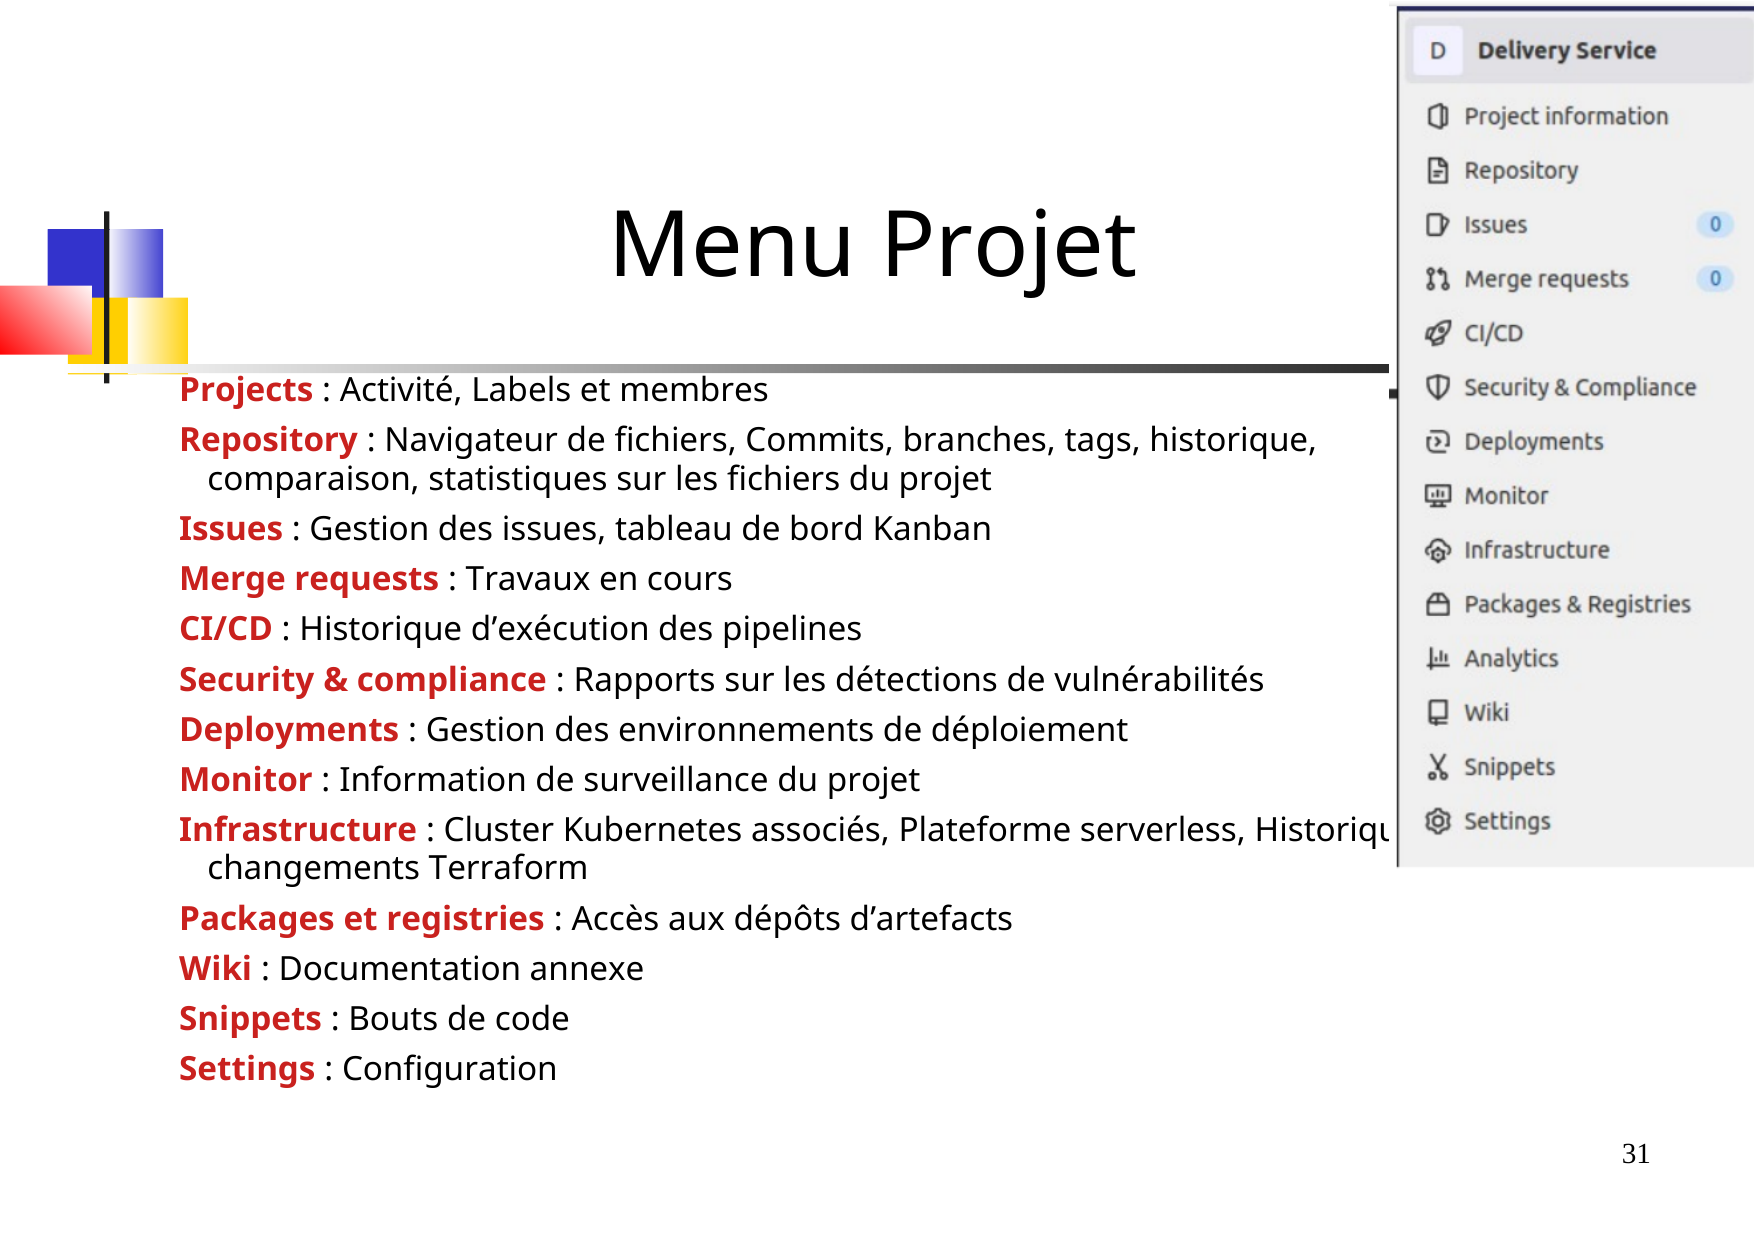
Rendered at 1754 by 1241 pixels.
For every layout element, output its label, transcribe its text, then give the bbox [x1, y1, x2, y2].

title Menu Projet [179, 139, 1389, 351]
list Projects : Activité, Labels et membres Repository : Navigateur de fichiers, Commits, branches, tags, historique, comparaison, statistiques sur les fichiers du projet Issues : Gestion des issues, tableau de bord Kanban Merge requests : Travaux en cours CI/CD : Historique d’exécution des pipelines Security & compliance : Rapports sur les détections de vulnérabilités Deployments : Gestion des environnements de déploiement Monitor : Information de surveillance du projet Infrastructure : Cluster Kubernetes associés, Plateforme serverless, Historique des changements Terraform Packages et registries : Accès aux dépôts d’artefacts Wiki : Documentation annexe Snippets : Bouts de code Settings : Configuration [179, 371, 1567, 1091]
picture [1389, 1, 1754, 875]
